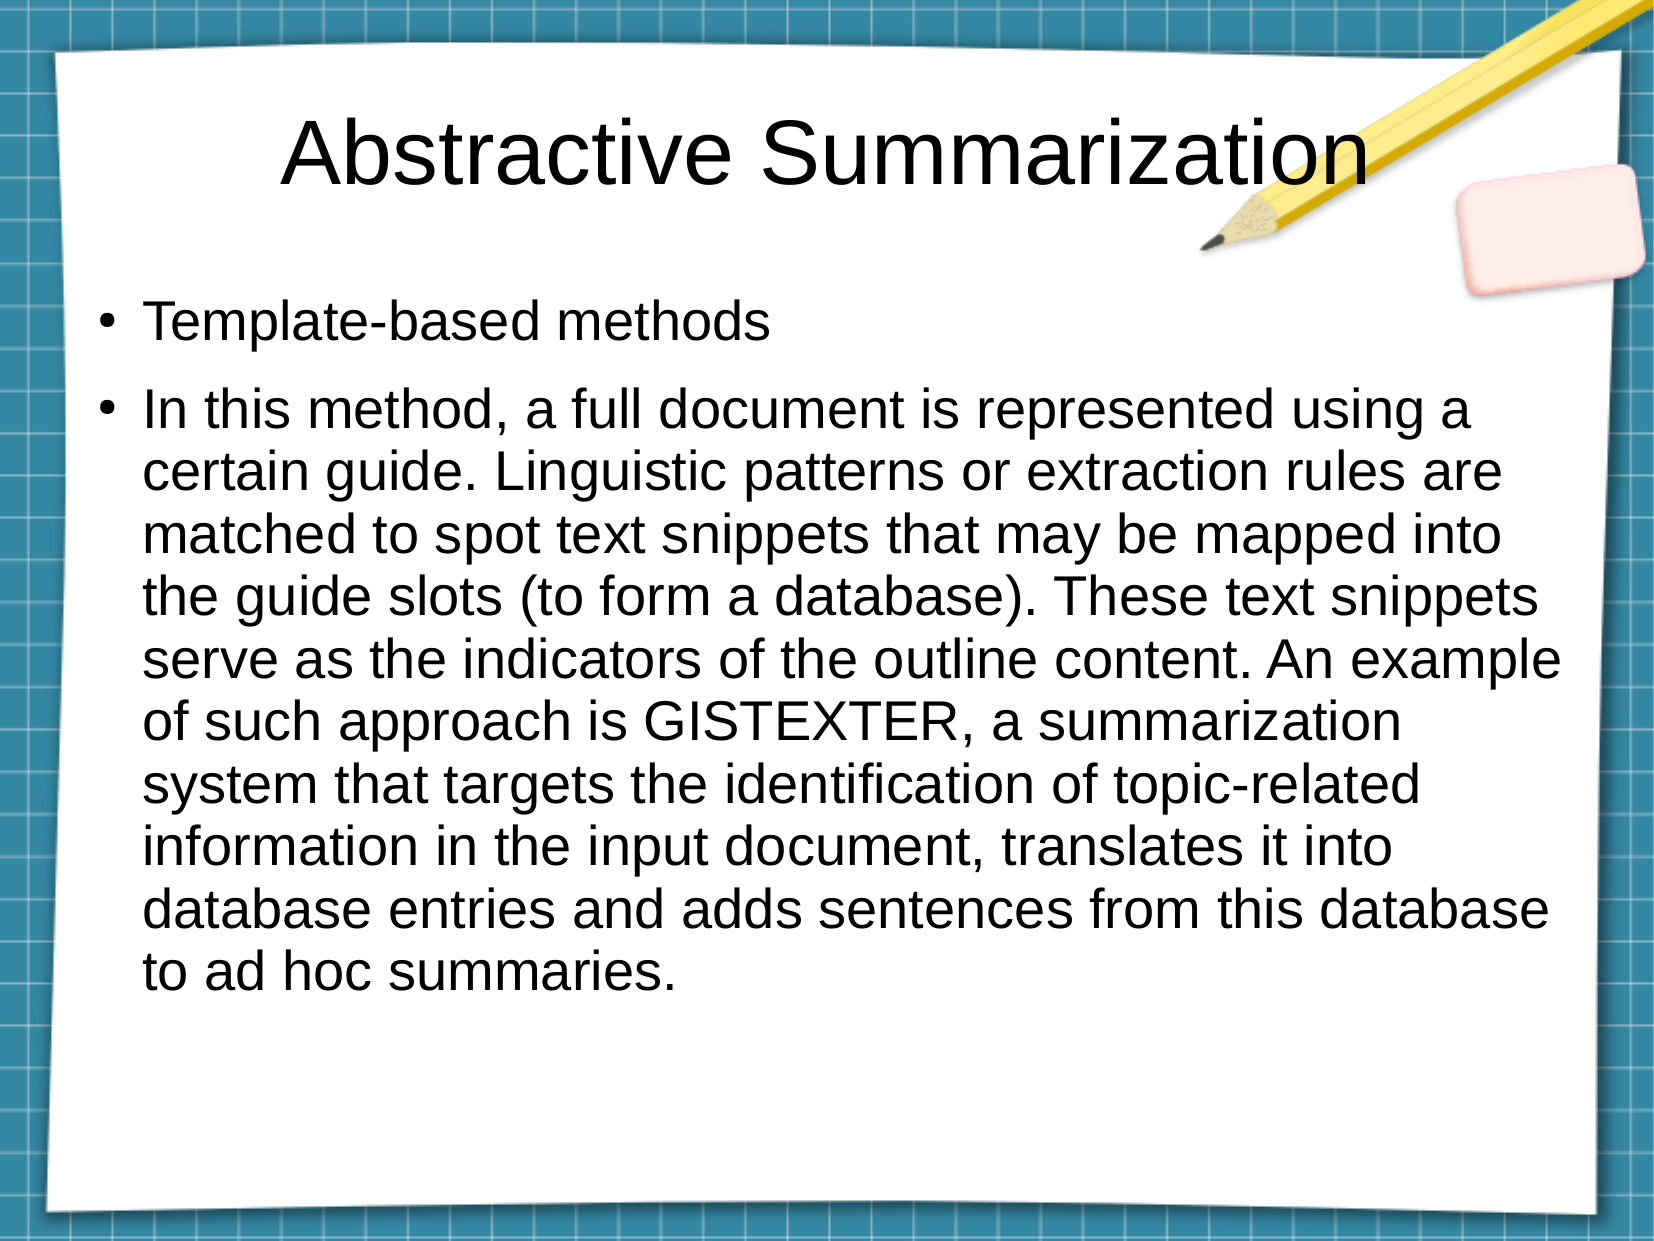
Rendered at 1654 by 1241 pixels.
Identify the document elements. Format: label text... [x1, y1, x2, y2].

title Abstractive Summarization [82, 49, 1571, 257]
picture [0, 0, 1654, 1241]
list Template-based methods In this method, a full document is represented using a certain guide. Linguistic patterns or extraction rules are matched to spot text snippets that may be mapped into the guide slots (to form a database). These text snippets serve as the indicators of the outline content. An example of such approach is GISTEXTER, a summarization system that targets the identification of topic-related information in the input document, translates it into database entries and adds sentences from this database to ad hoc summaries. [82, 290, 1571, 1010]
